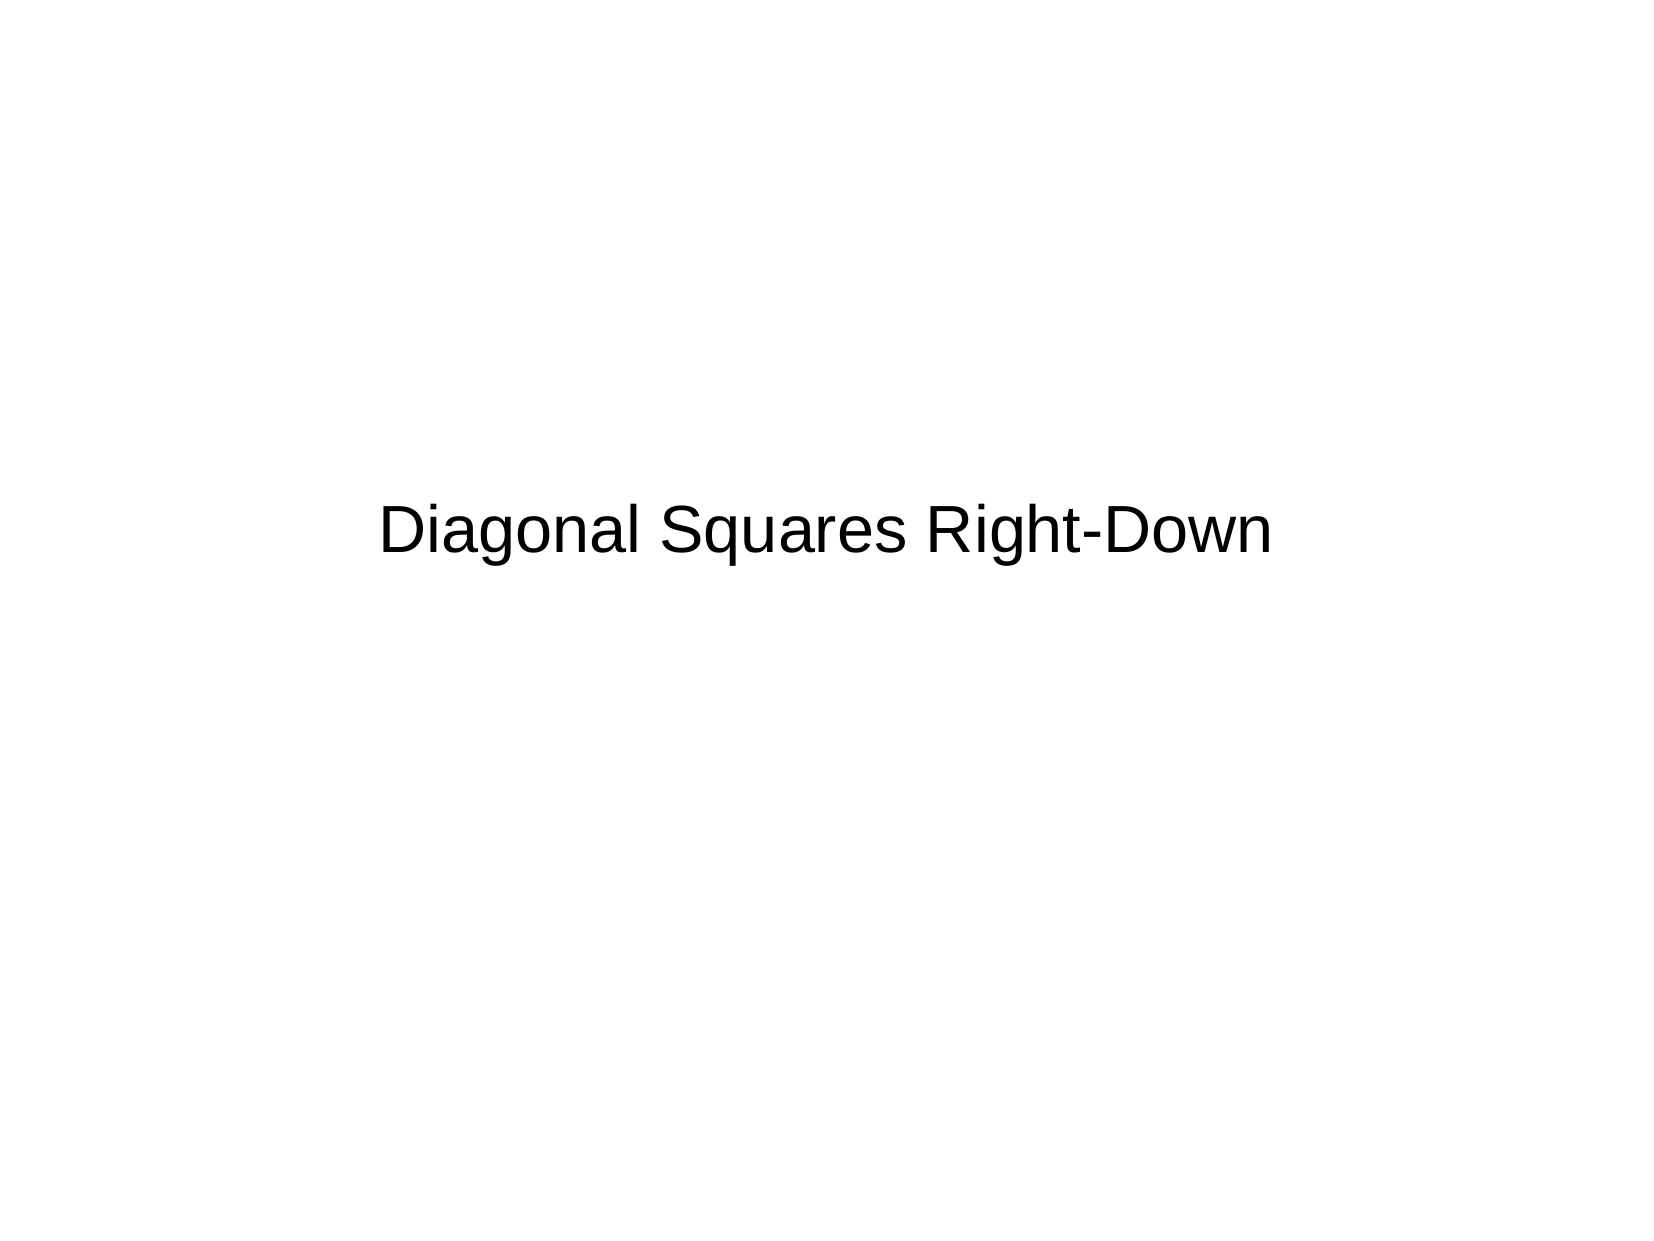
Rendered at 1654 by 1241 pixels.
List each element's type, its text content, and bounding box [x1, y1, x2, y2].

subtitle Diagonal Squares Right-Down [82, 49, 1571, 1010]
